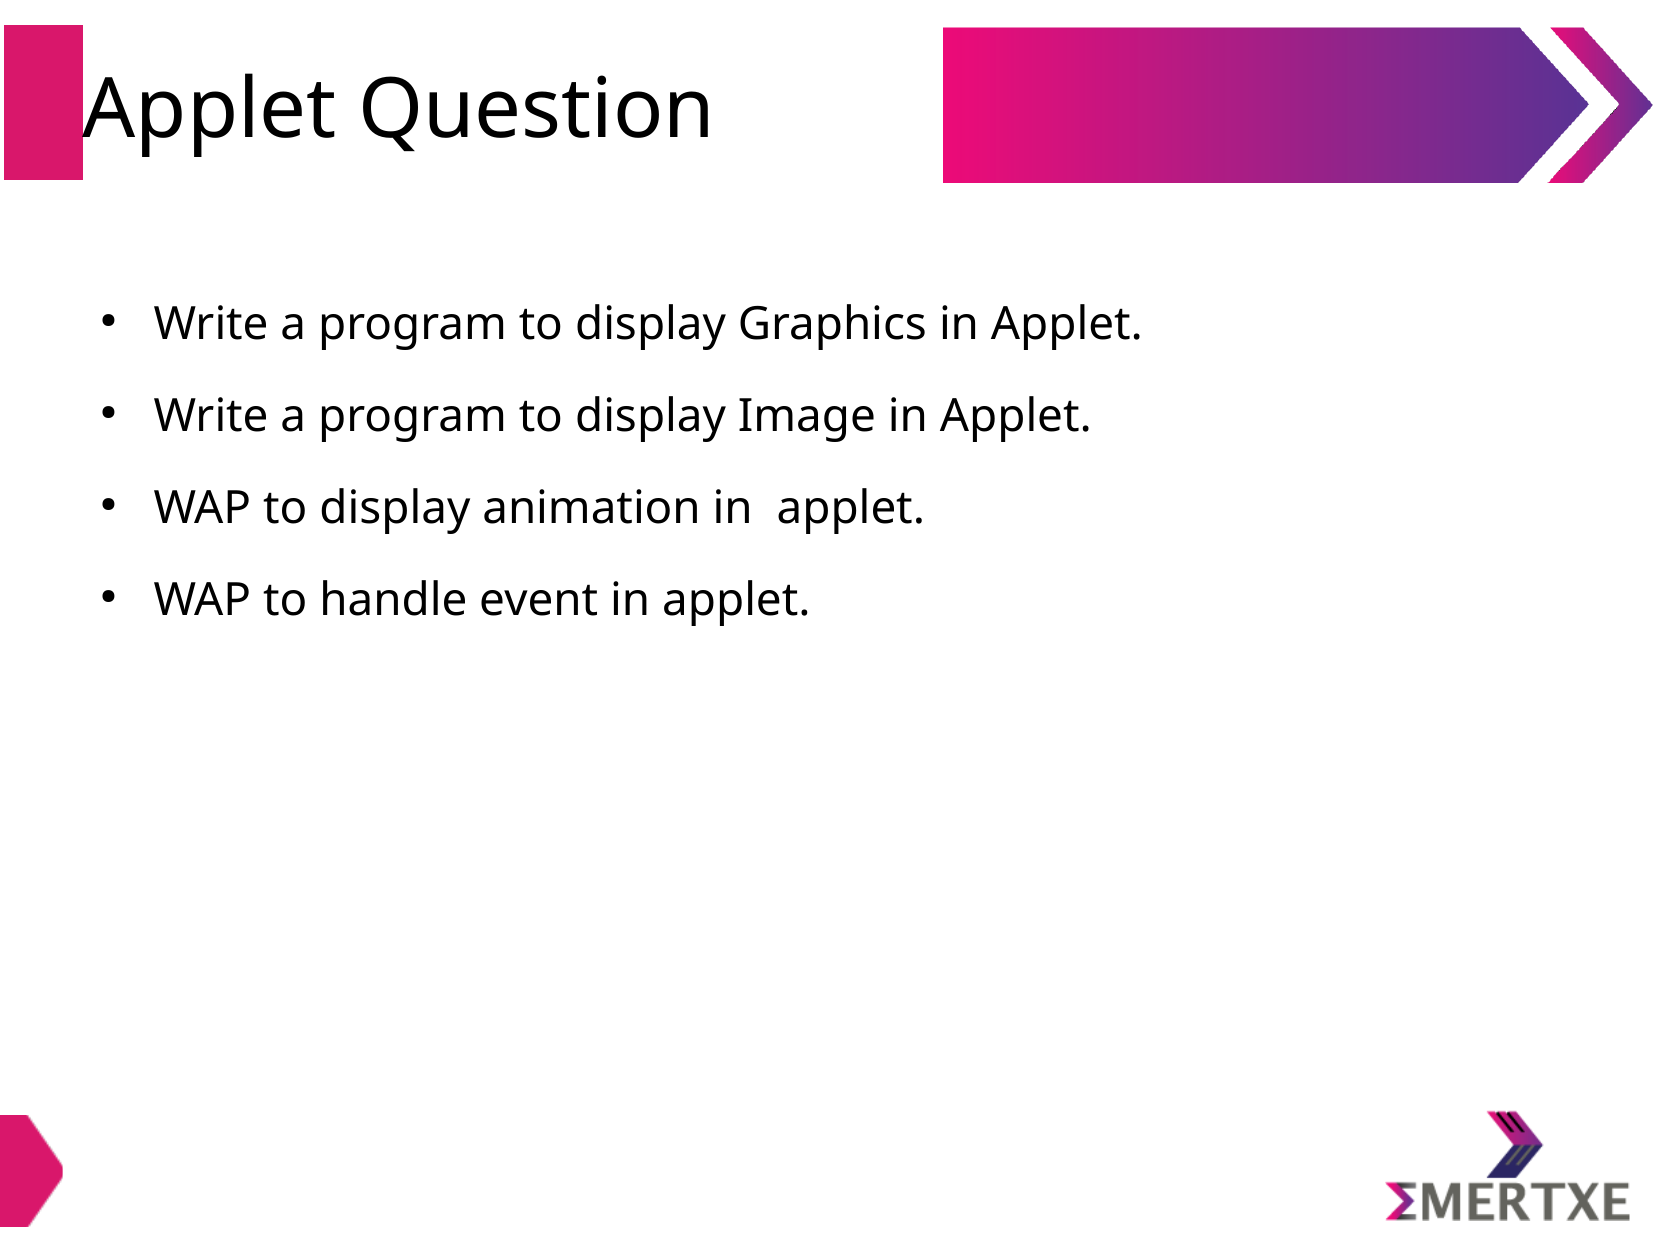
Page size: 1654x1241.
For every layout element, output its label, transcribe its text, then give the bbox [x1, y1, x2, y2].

list Write a program to display Graphics in Applet. Write a program to display Image in Applet. WAP to display animation in applet. WAP to handle event in applet. [82, 290, 1571, 1010]
title Applet Question [82, 2, 1571, 210]
picture [1385, 1107, 1631, 1221]
picture [1571, 27, 1653, 183]
